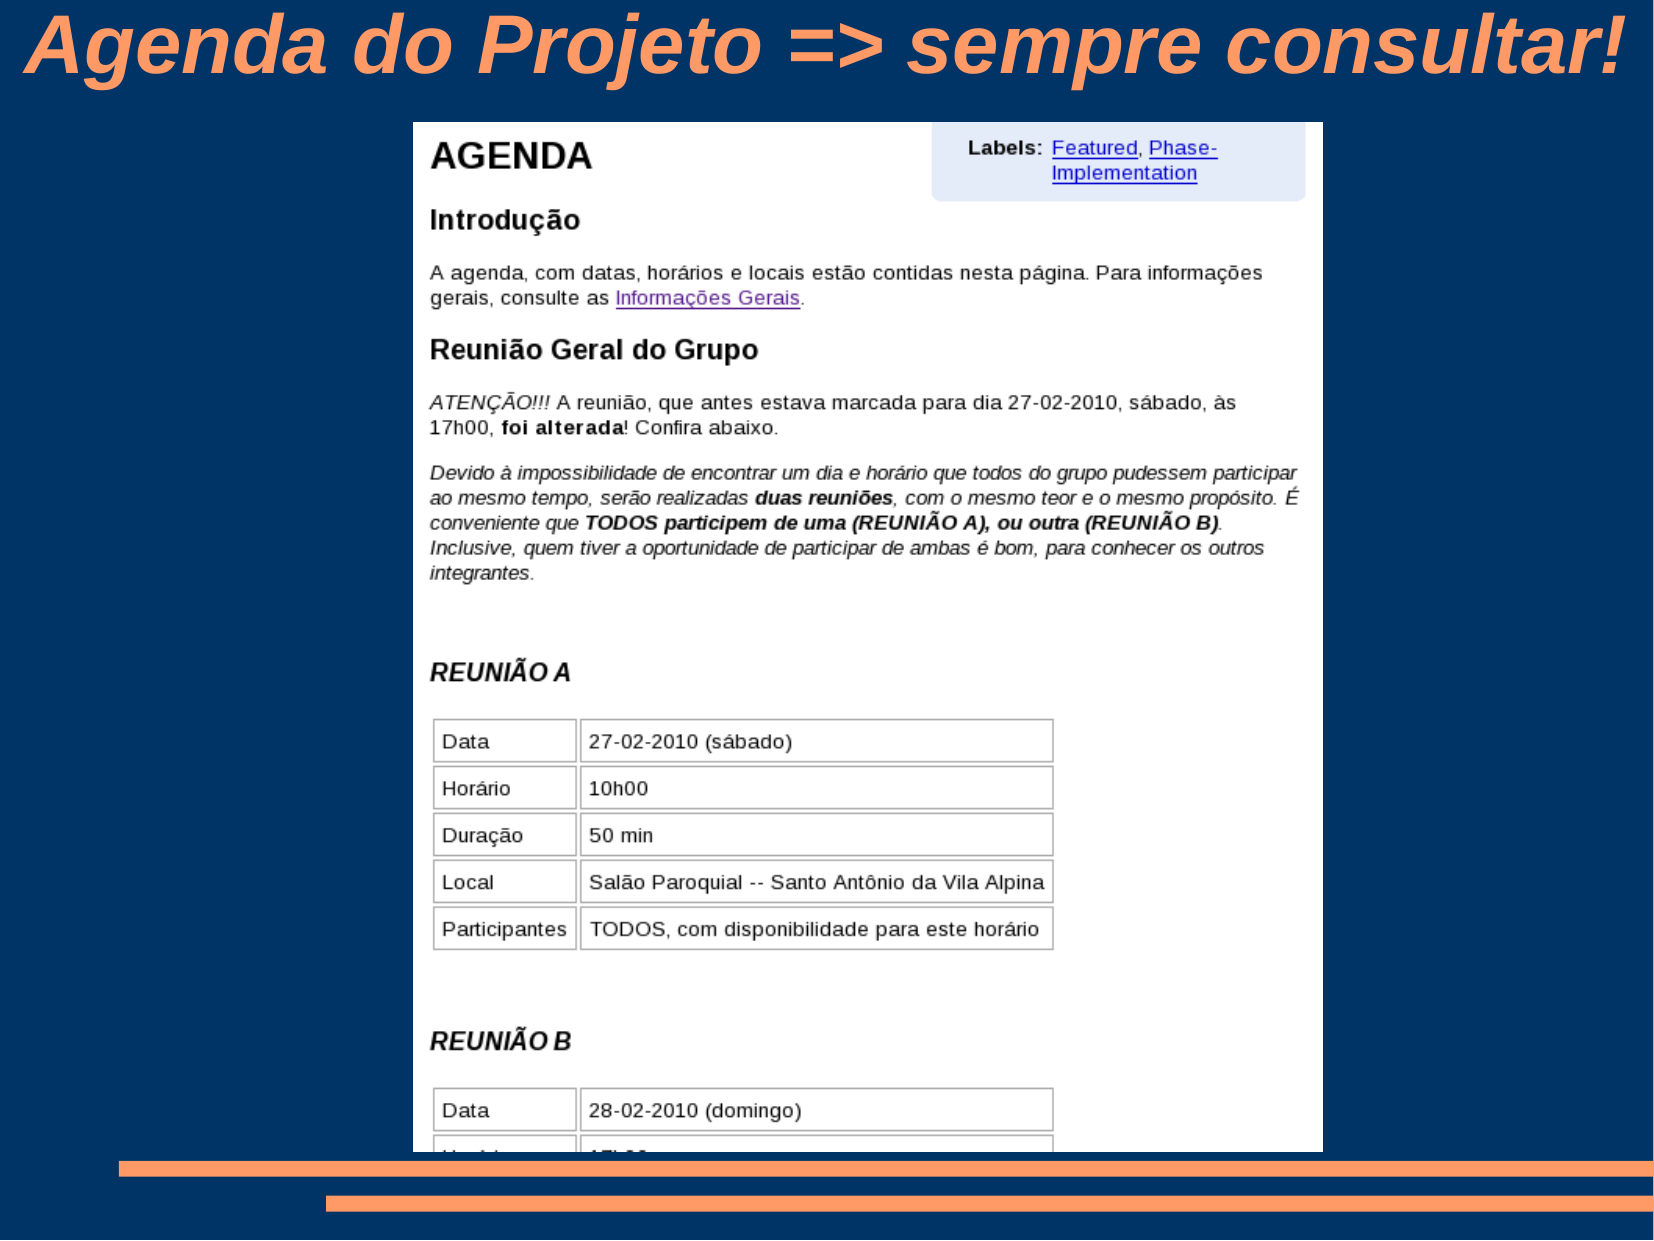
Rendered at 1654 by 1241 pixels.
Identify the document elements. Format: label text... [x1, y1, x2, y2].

picture [413, 149, 1323, 1152]
title Agenda do Projeto => sempre consultar! [0, 0, 1654, 149]
